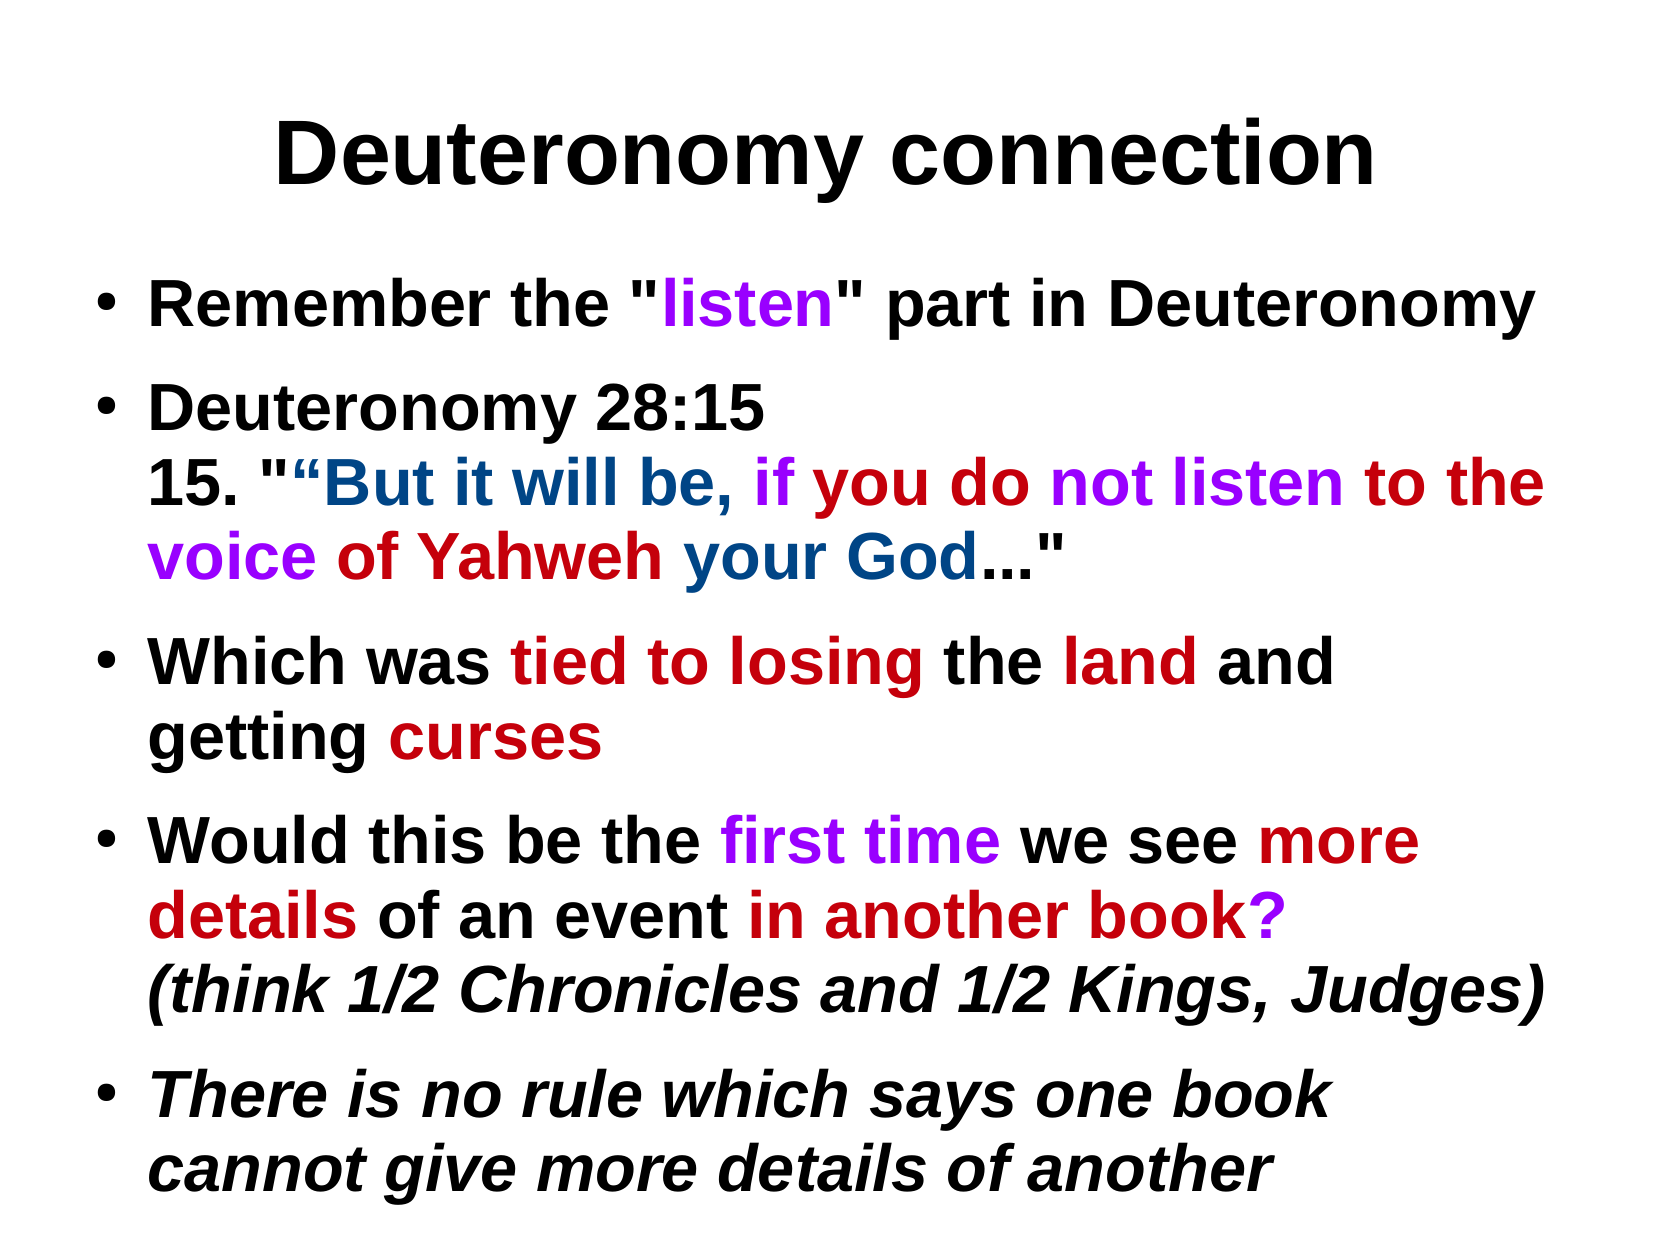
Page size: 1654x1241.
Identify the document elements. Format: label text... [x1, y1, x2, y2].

title Deuteronomy connection [82, 49, 1571, 257]
list Remember the "listen" part in Deuteronomy Deuteronomy 28:15 15. "“But it will be, if you do not listen to the voice of Yahweh your God..." Which was tied to losing the land and getting curses Would this be the first time we see more details of an event in another book? (think 1/2 Chronicles and 1/2 Kings, Judges) There is no rule which says one book cannot give more details of another [76, 265, 1565, 1207]
